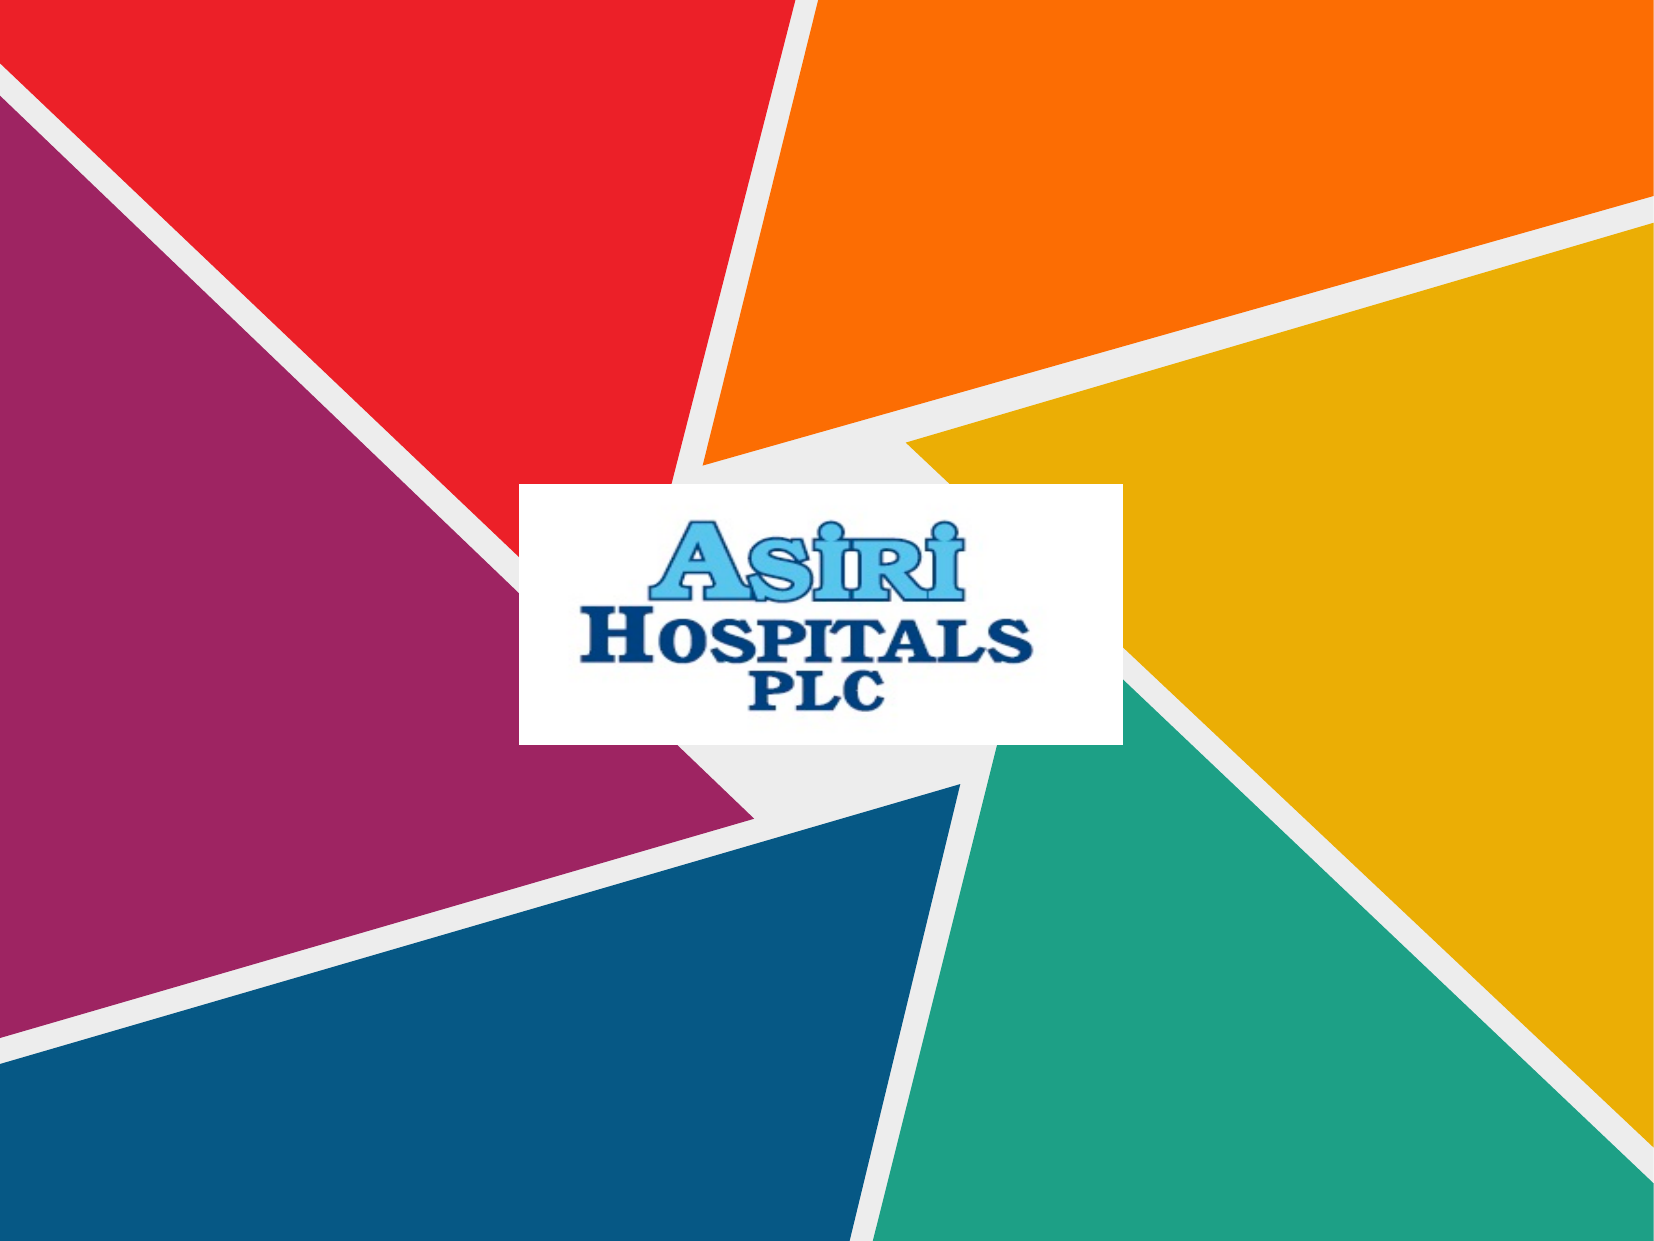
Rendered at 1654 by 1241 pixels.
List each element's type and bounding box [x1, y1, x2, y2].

picture [519, 484, 1123, 745]
